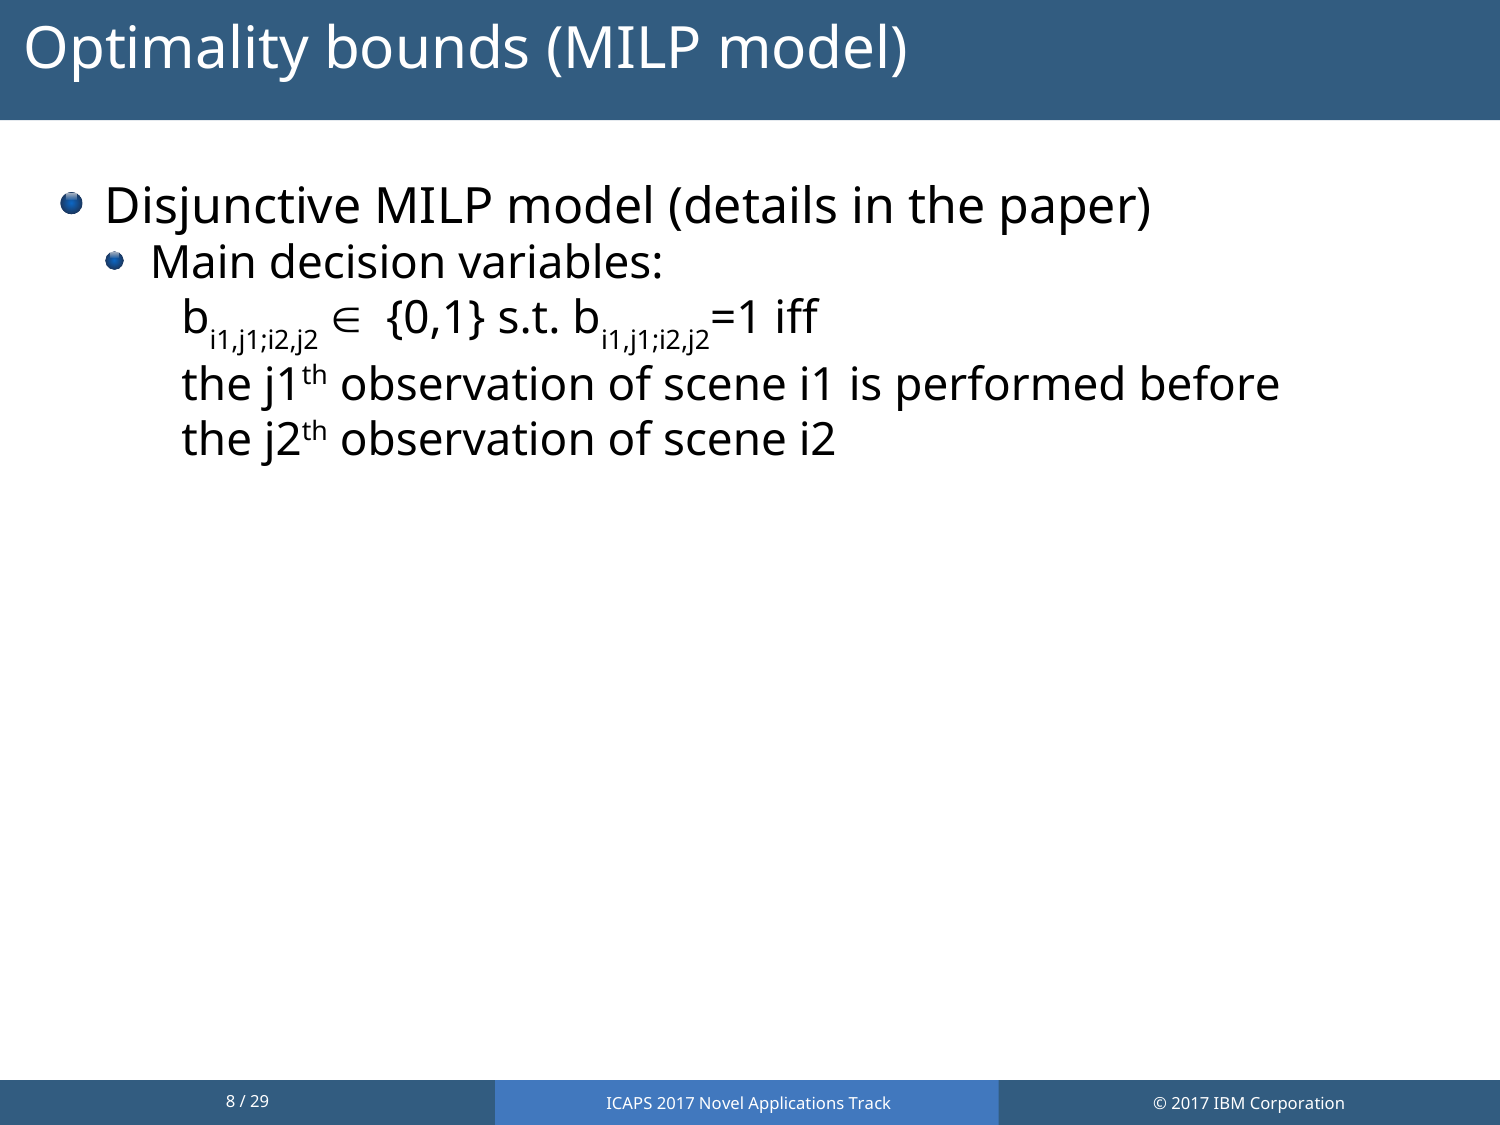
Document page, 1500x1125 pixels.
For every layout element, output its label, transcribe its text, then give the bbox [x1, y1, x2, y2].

title Optimality bounds (MILP model) [0, 0, 1500, 121]
list Disjunctive MILP model (details in the paper) Main decision variables: bi1,j1;i2,j2 ∈ {0,1} s.t. bi1,j1;i2,j2=1 iff the j1th observation of scene i1 is performed before the j2th observation of scene i2 [45, 165, 1441, 1036]
